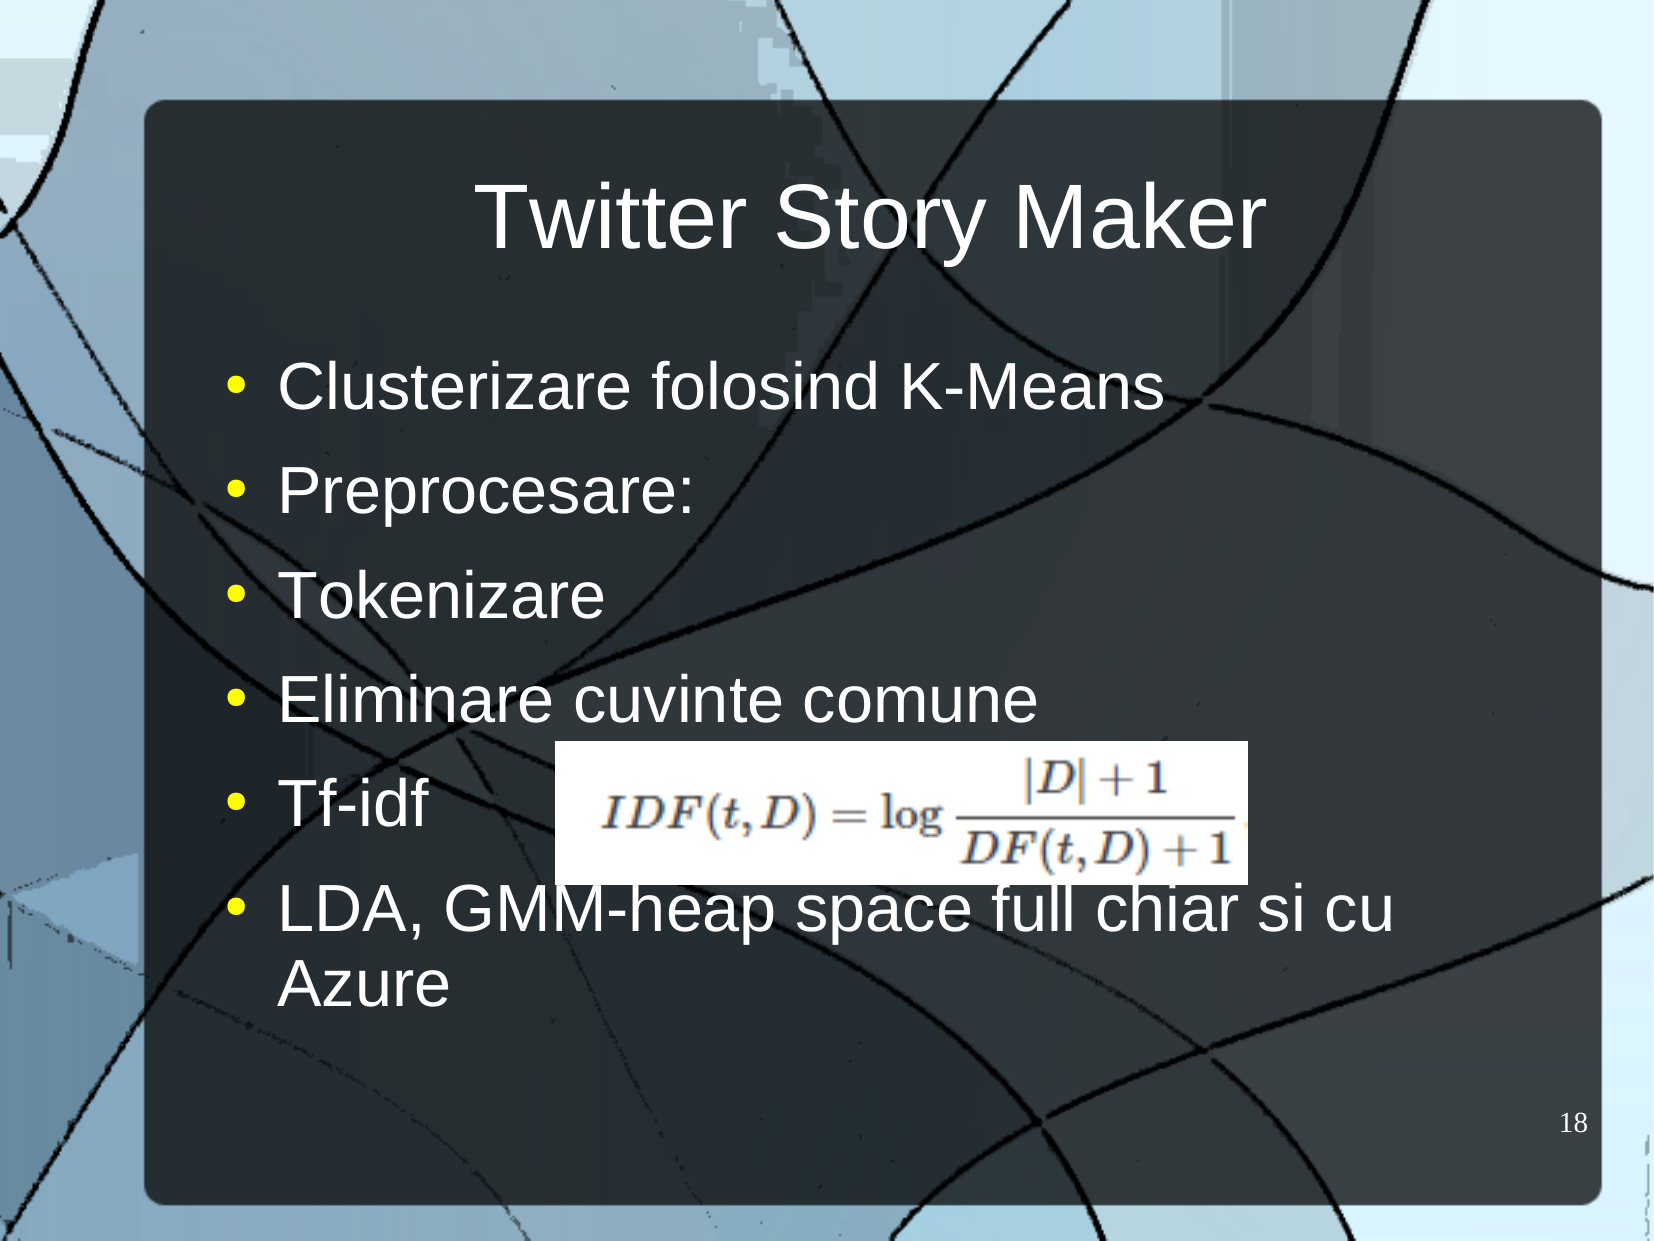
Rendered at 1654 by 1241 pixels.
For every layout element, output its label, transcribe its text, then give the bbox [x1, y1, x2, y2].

list Clusterizare folosind K-Means Preprocesare: Tokenizare Eliminare cuvinte comune Tf-idf LDA, GMM-heap space full chiar si cu Azure [206, 349, 1571, 1125]
title Twitter Story Maker [159, 108, 1583, 325]
picture [0, 0, 1654, 1241]
